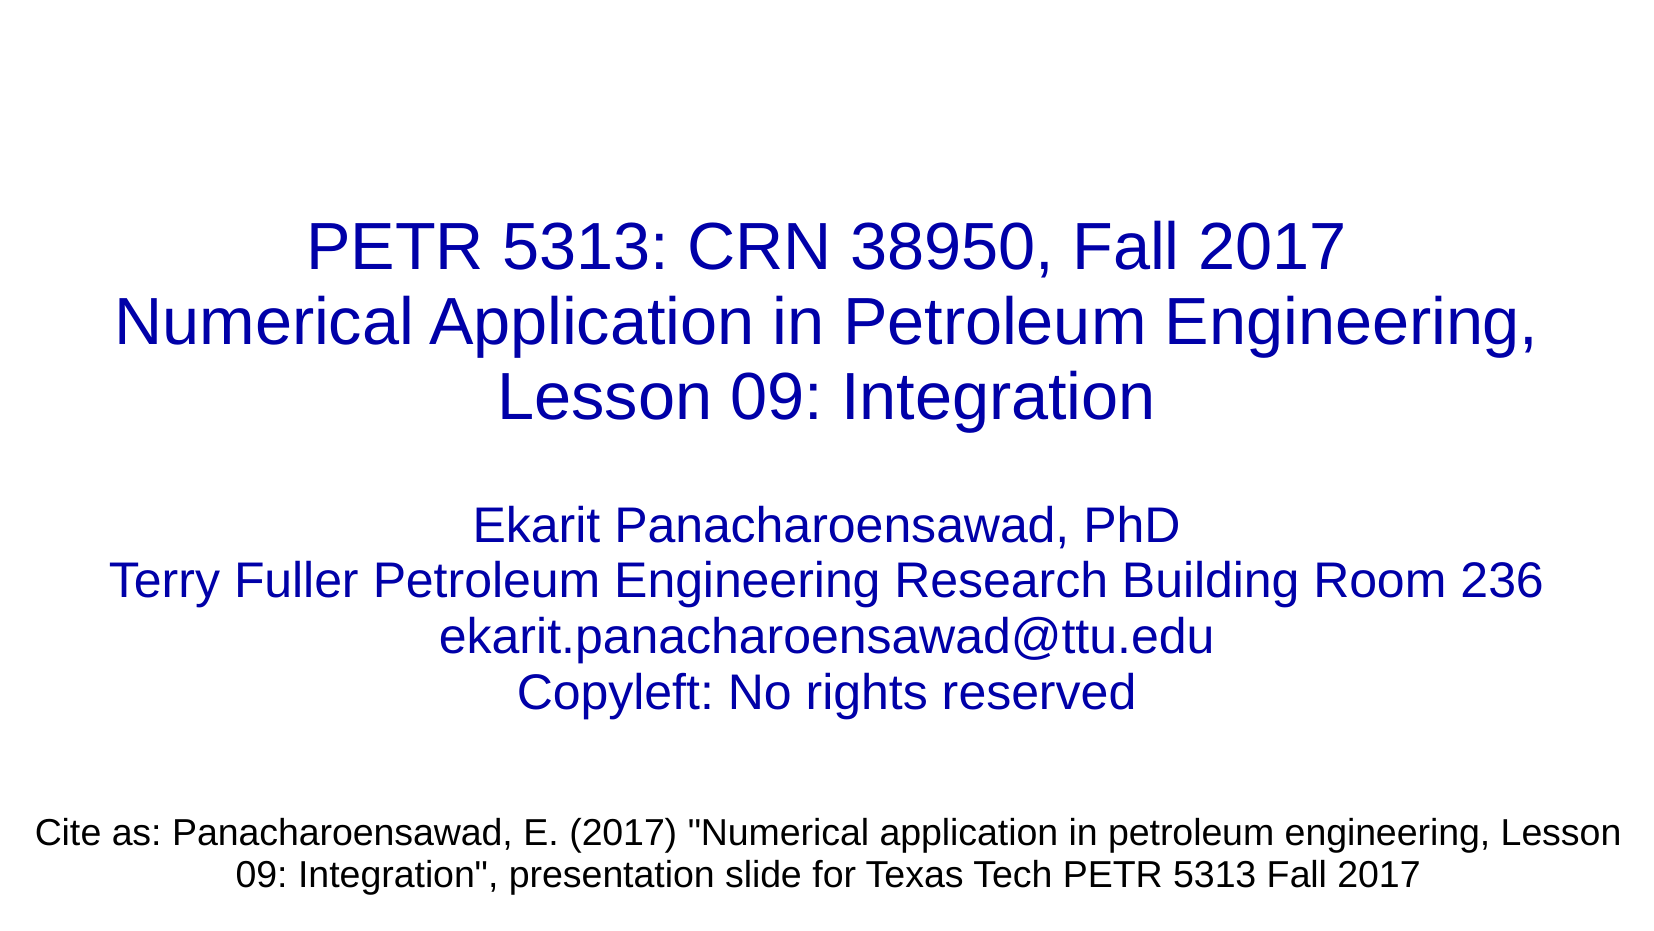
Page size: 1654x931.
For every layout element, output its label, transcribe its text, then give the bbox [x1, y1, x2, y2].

title PETR 5313: CRN 38950, Fall 2017 Numerical Application in Petroleum Engineering, Lesson 09: Integration [28, 172, 1626, 470]
text_box Cite as: Panacharoensawad, E. (2017) "Numerical application in petroleum engineering, Lesson 09: Integration", presentation slide for Texas Tech PETR 5313 Fall 2017 [18, 803, 1639, 914]
title Ekarit Panacharoensawad, PhD Terry Fuller Petroleum Engineering Research Building Room 236 ekarit.panacharoensawad@ttu.edu Copyleft: No rights reserved [28, 496, 1626, 721]
